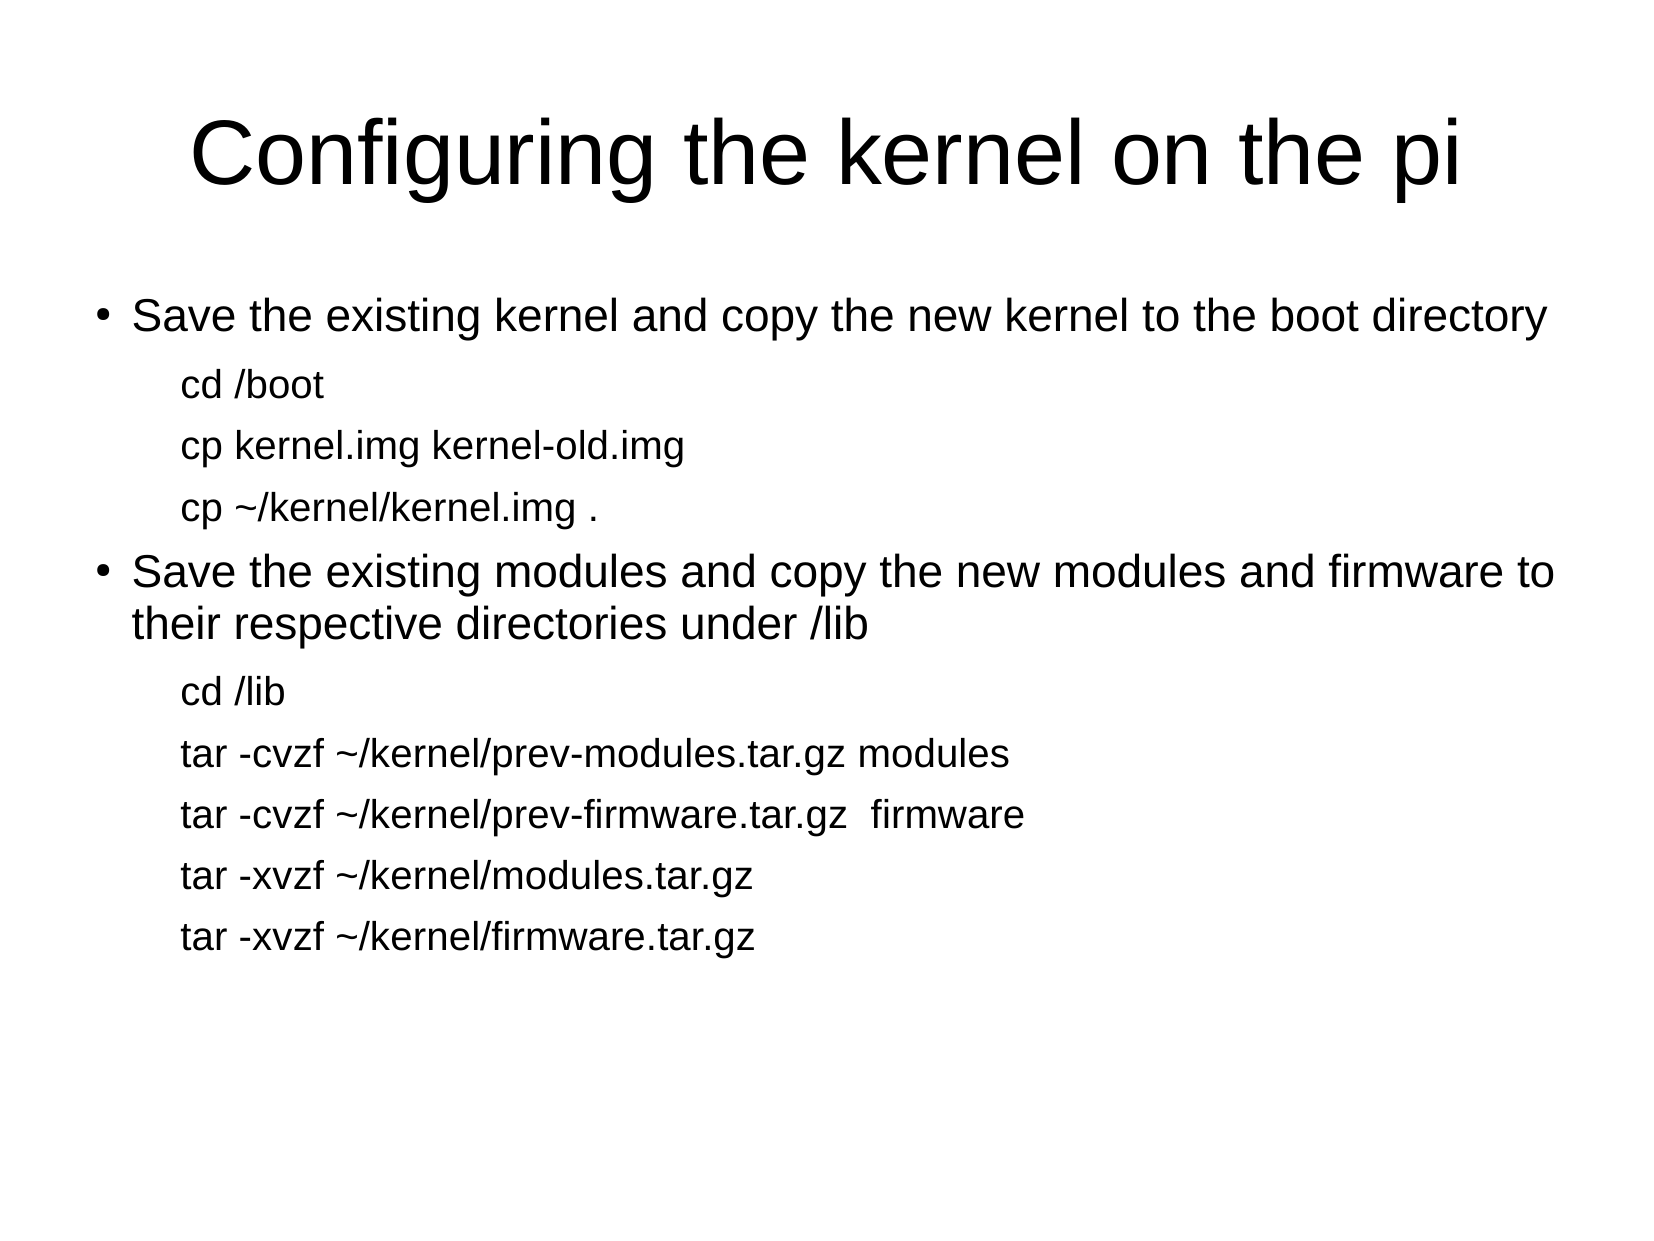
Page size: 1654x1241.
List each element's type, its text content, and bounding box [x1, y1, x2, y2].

title Configuring the kernel on the pi [82, 49, 1571, 257]
list Save the existing kernel and copy the new kernel to the boot directory cd /boot cp kernel.img kernel-old.img cp ~/kernel/kernel.img . Save the existing modules and copy the new modules and firmware to their respective directories under /lib cd /lib tar -cvzf ~/kernel/prev-modules.tar.gz modules tar -cvzf ~/kernel/prev-firmware.tar.gz firmware tar -xvzf ~/kernel/modules.tar.gz tar -xvzf ~/kernel/firmware.tar.gz [82, 290, 1571, 1010]
